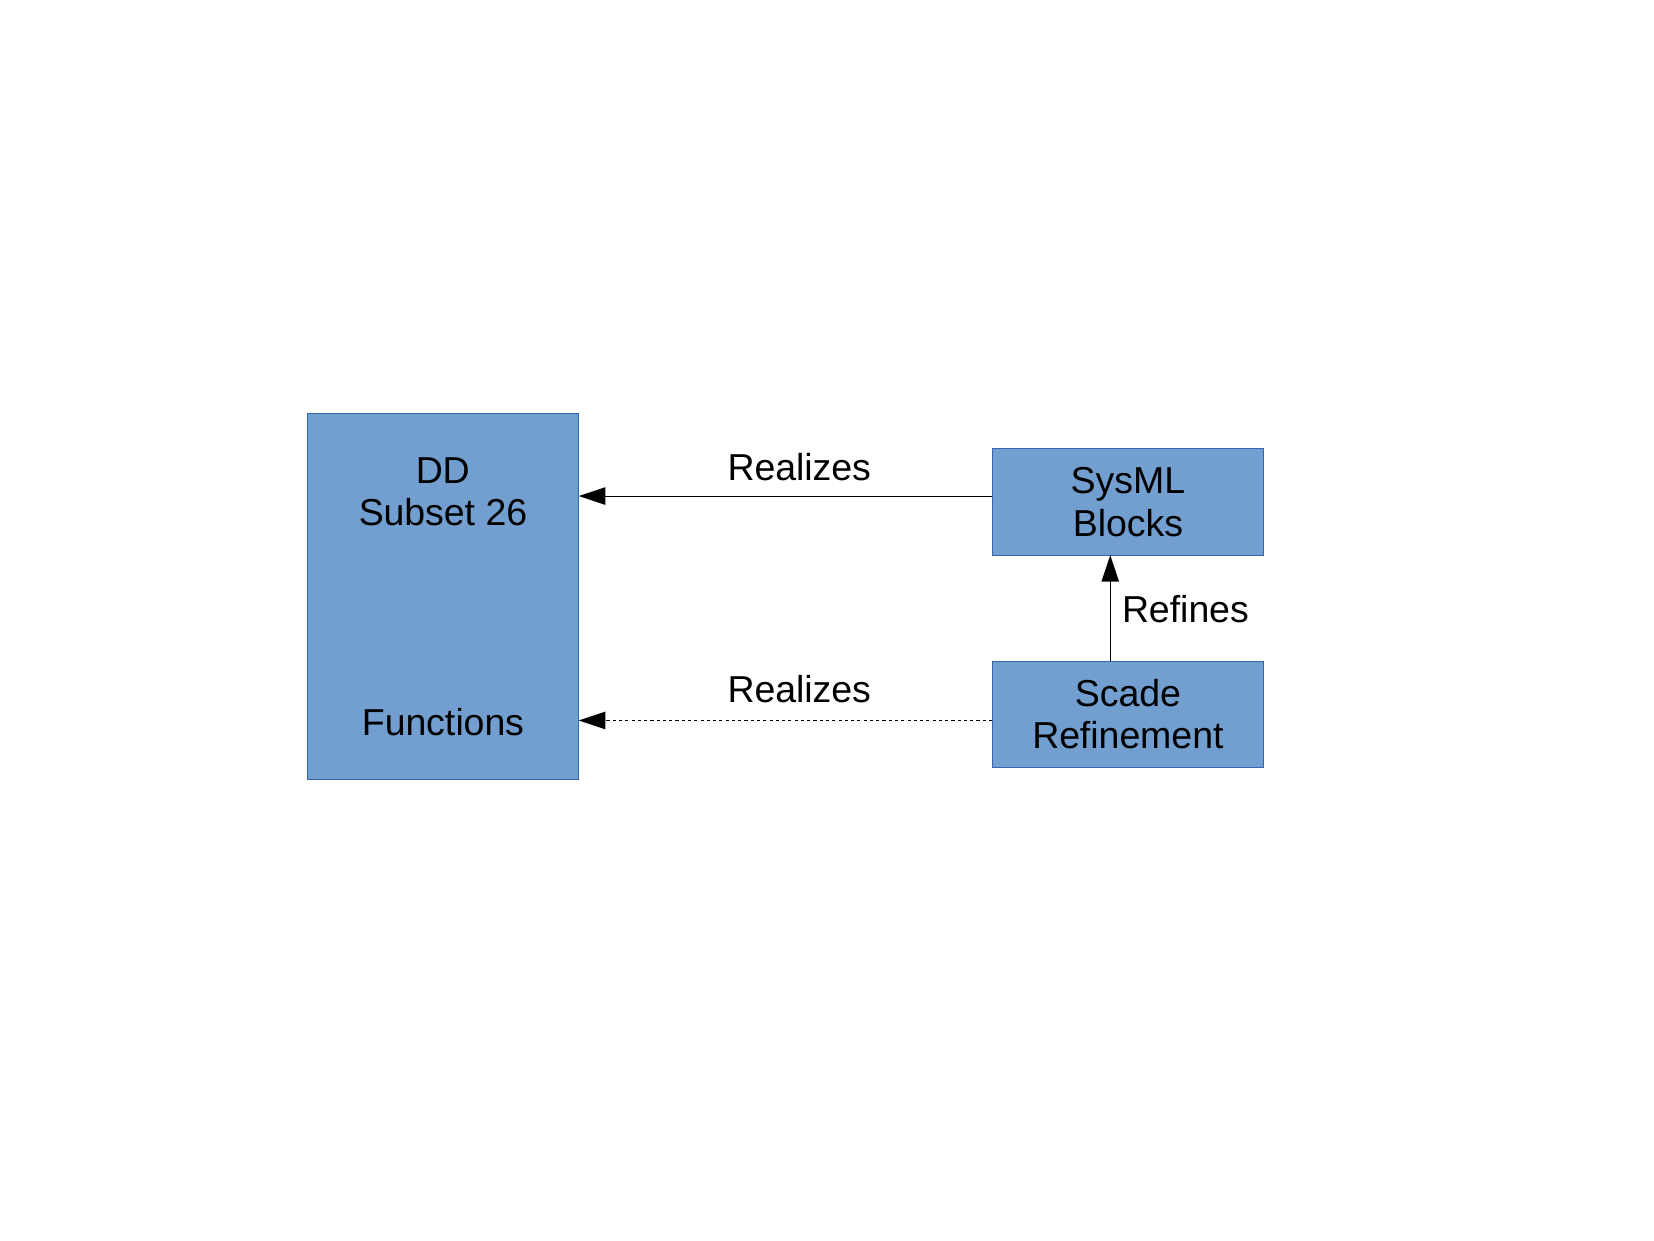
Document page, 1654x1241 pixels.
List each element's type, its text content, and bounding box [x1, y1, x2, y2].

text_box DD Subset 26 Functions [307, 413, 579, 780]
text_box Realizes [712, 439, 886, 497]
text_box Realizes [712, 661, 886, 719]
text_box SysML Blocks [992, 448, 1264, 556]
text_box Refines [1107, 580, 1264, 638]
text_box Scade Refinement [992, 661, 1264, 768]
